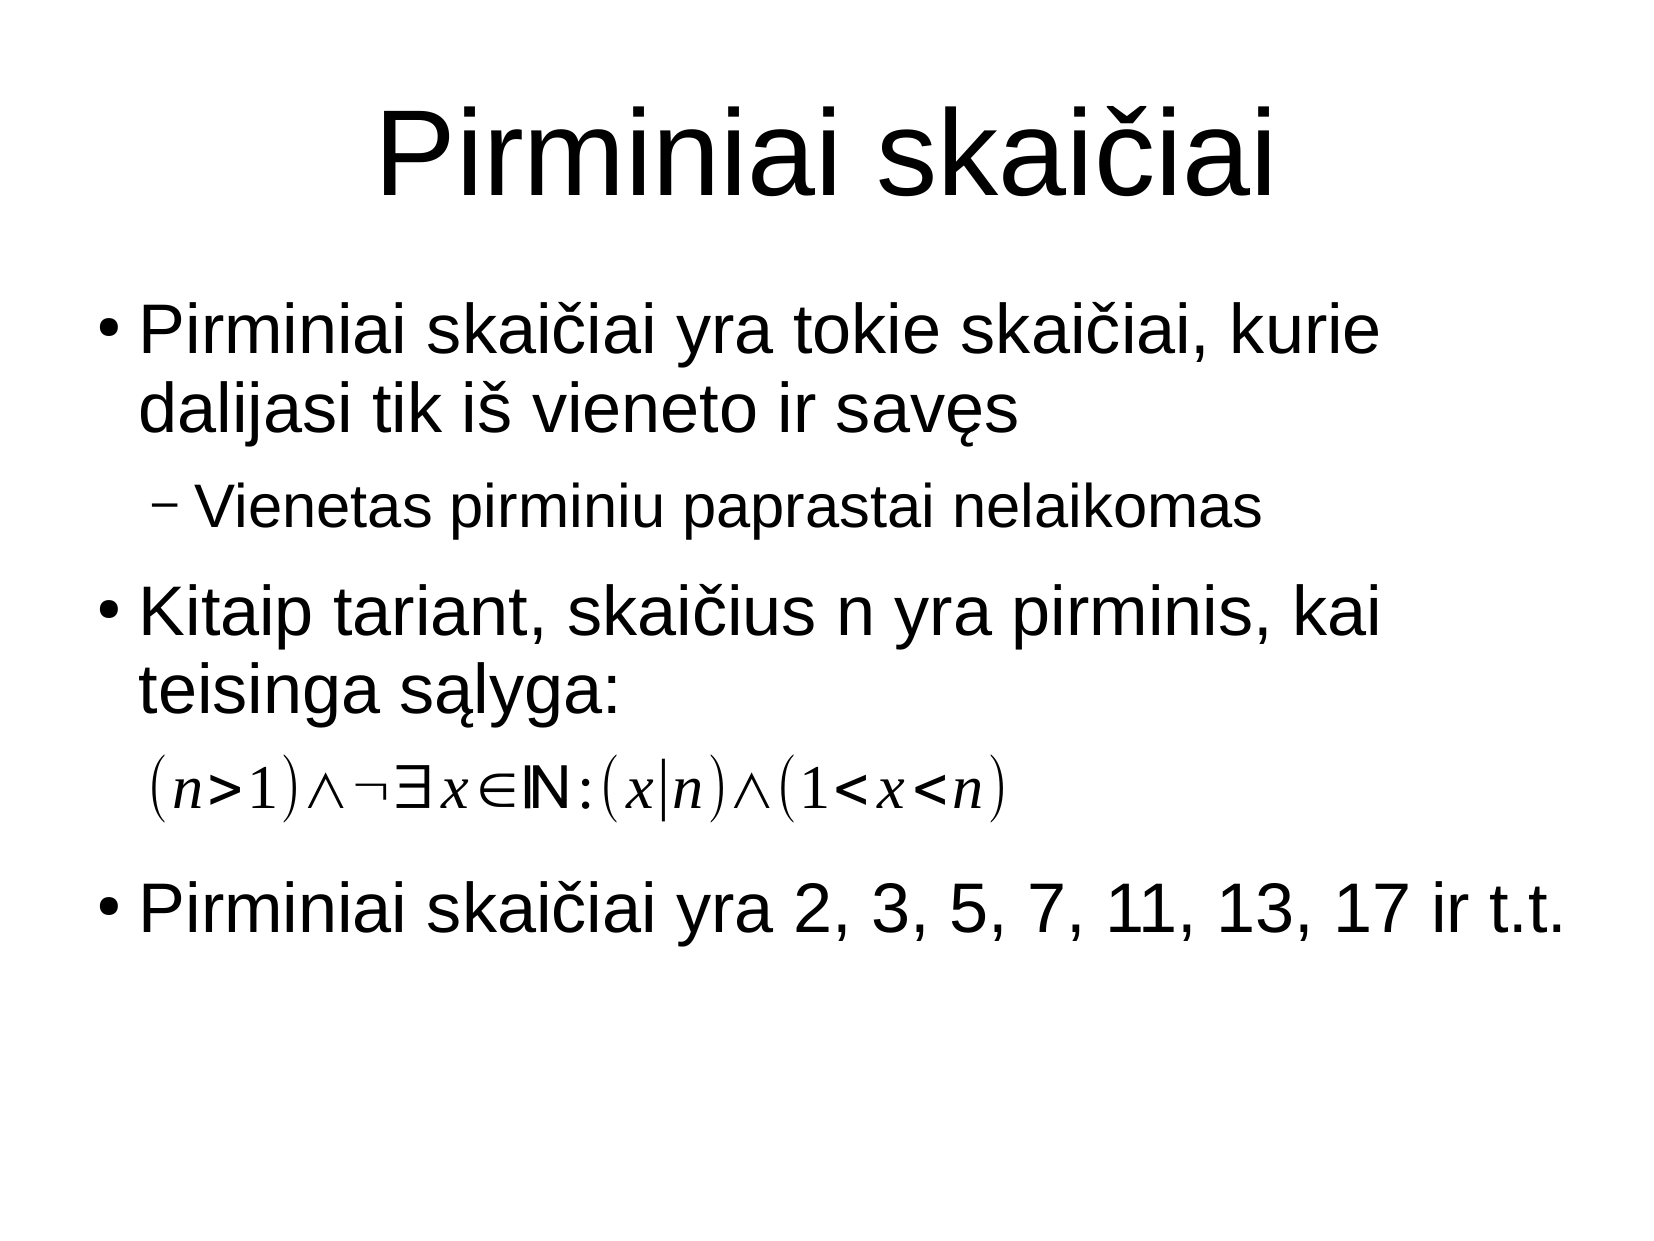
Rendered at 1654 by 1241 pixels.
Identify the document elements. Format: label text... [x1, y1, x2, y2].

title Pirminiai skaičiai [82, 49, 1571, 257]
chart [141, 752, 1015, 827]
list Pirminiai skaičiai yra tokie skaičiai, kurie dalijasi tik iš vieneto ir savęs Vienetas pirminiu paprastai nelaikomas Kitaip tariant, skaičius n yra pirminis, kai teisinga sąlyga: Pirminiai skaičiai yra 2, 3, 5, 7, 11, 13, 17 ir t.t. [82, 290, 1571, 1010]
